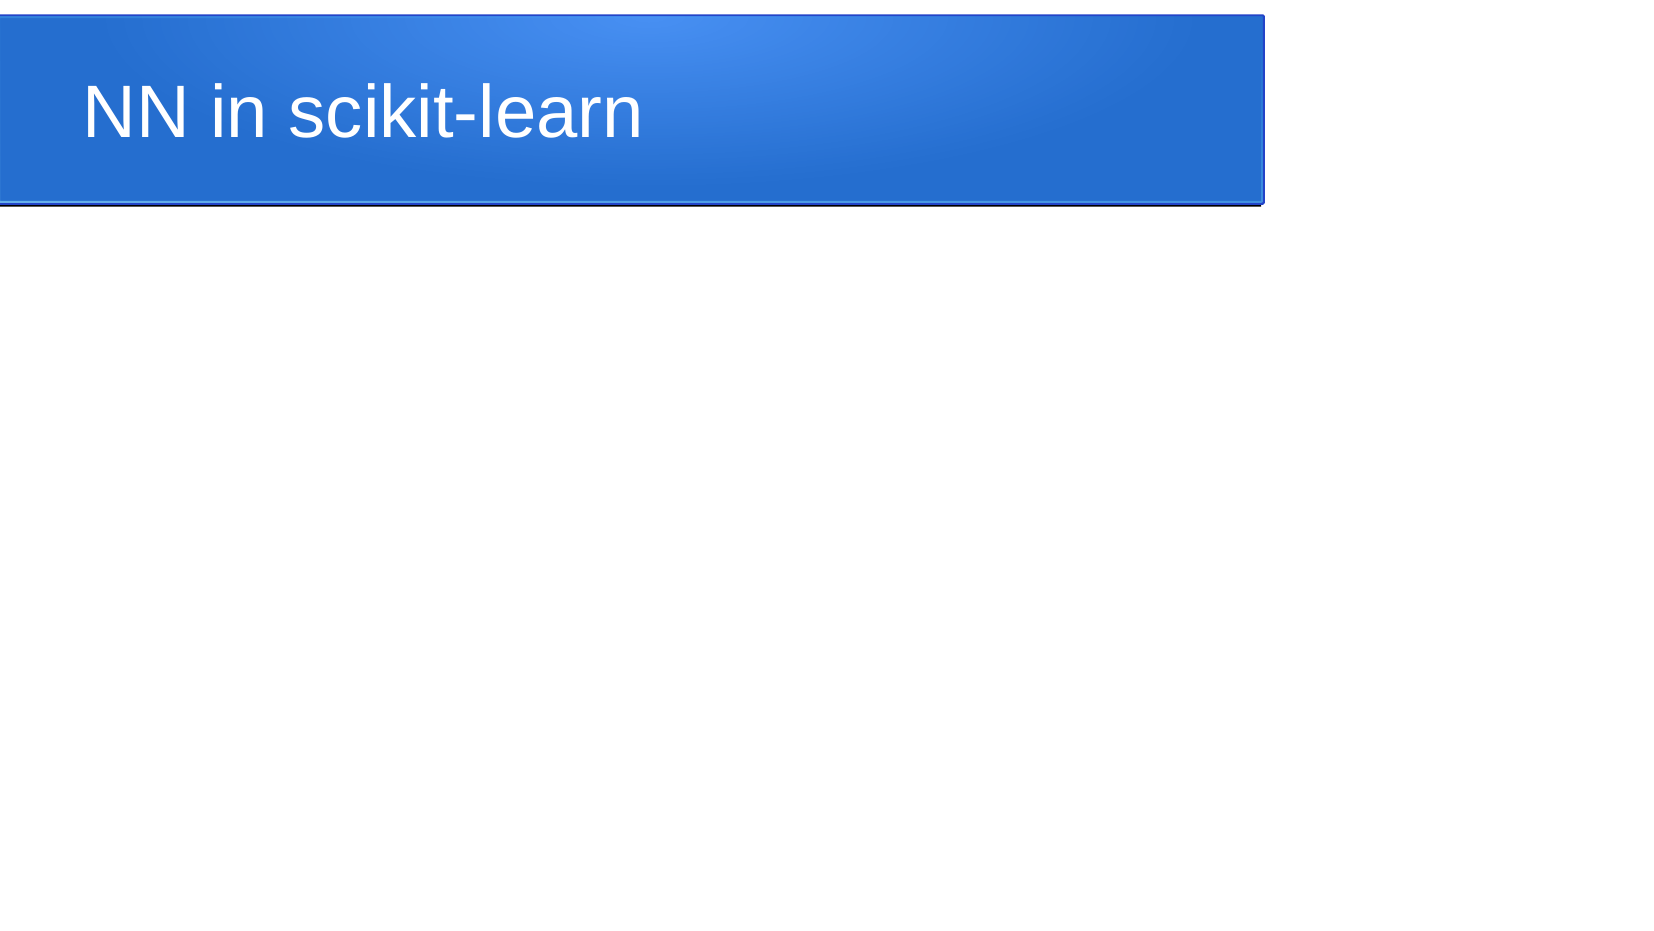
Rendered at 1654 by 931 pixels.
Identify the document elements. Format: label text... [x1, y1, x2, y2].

title NN in scikit-learn [82, 35, 1235, 189]
